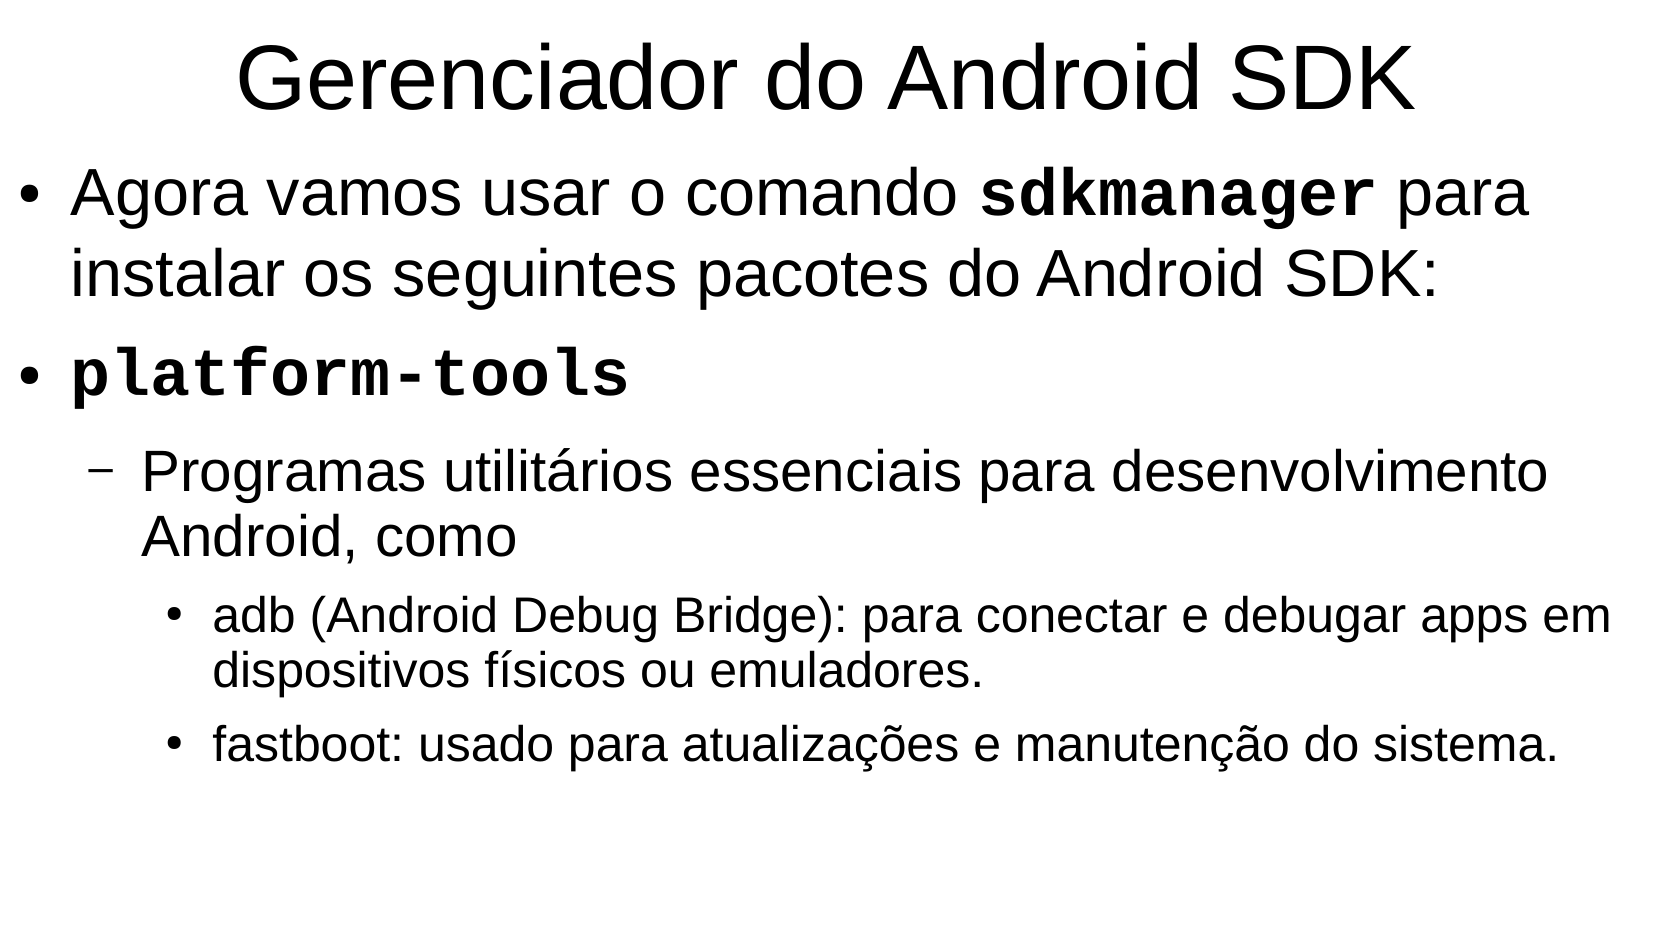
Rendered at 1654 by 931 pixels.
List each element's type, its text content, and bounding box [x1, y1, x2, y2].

list Agora vamos usar o comando sdkmanager para instalar os seguintes pacotes do Android SDK: platform-tools Programas utilitários essenciais para desenvolvimento Android, como adb (Android Debug Bridge): para conectar e debugar apps em dispositivos físicos ou emuladores. fastboot: usado para atualizações e manutenção do sistema. [0, 155, 1654, 867]
title Gerenciador do Android SDK [0, 0, 1654, 155]
